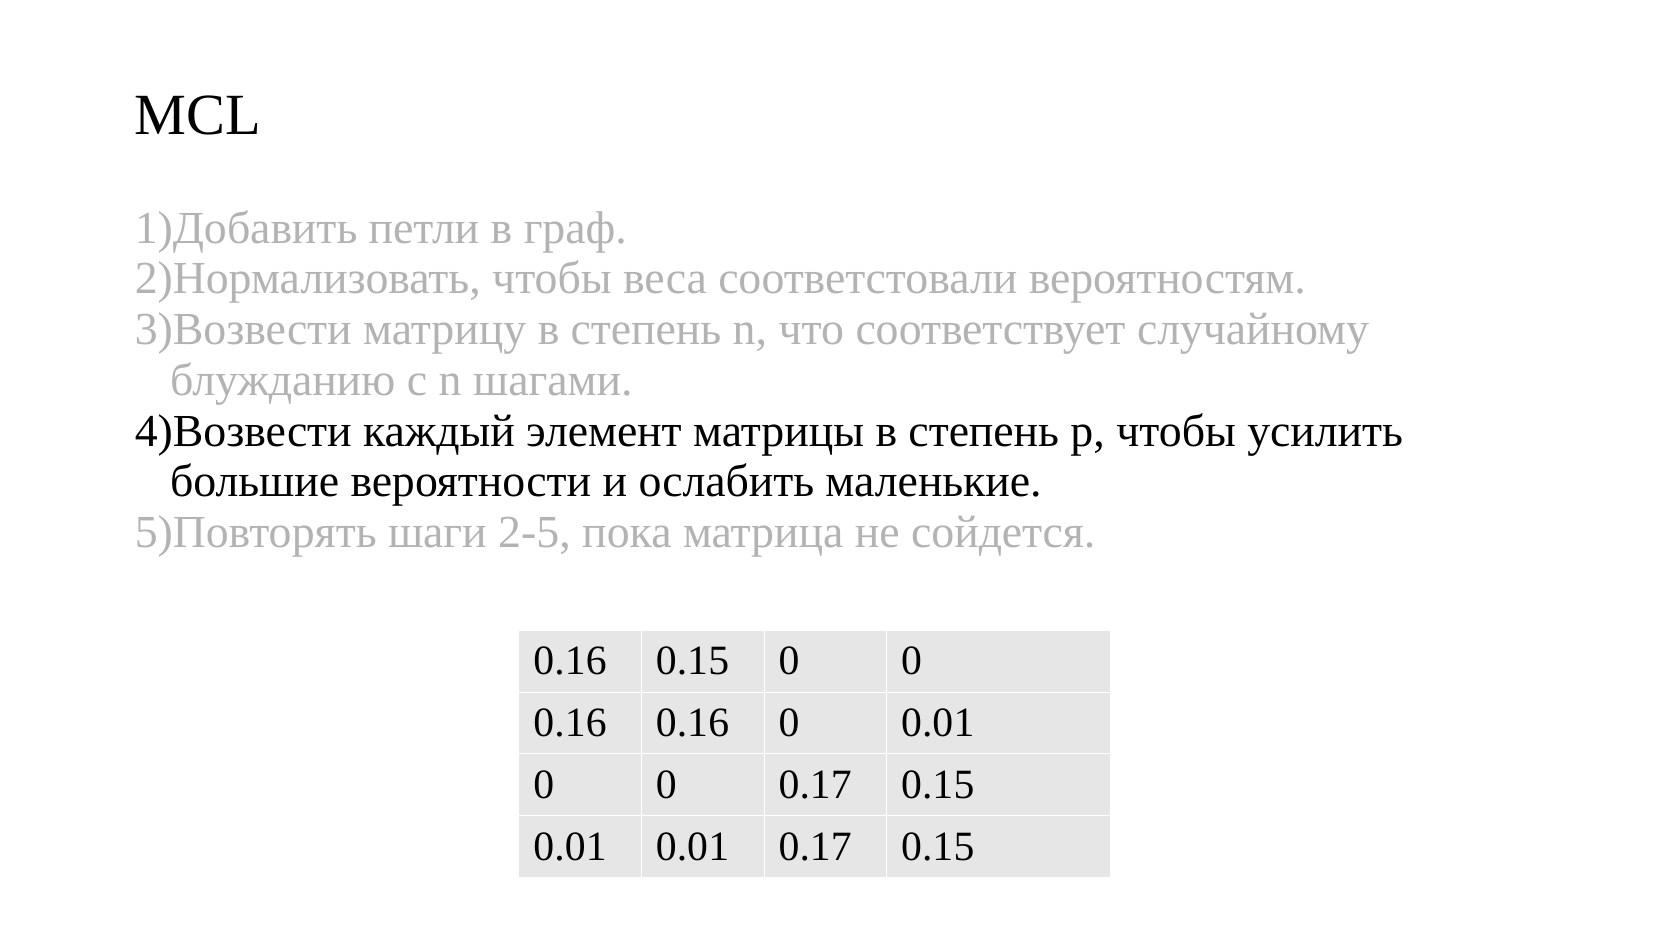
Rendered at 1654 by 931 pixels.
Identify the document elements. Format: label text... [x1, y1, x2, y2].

table_cell 0.01 [642, 816, 764, 877]
table_cell 0.15 [887, 754, 1110, 815]
table_cell 0.16 [519, 693, 641, 753]
table_cell 0.16 [642, 693, 764, 753]
table_header 0 [887, 631, 1110, 692]
table_header 0 [765, 631, 886, 692]
table_cell 0.01 [887, 693, 1110, 753]
table_cell 0 [642, 754, 764, 815]
table_cell 0 [519, 754, 641, 815]
text_box Добавить петли в граф. Нормализовать, чтобы веса соответстовали вероятностям. Возвести матрицу в степень n, что соответствует случайному блужданию с n шагами. Возвести каждый элемент матрицы в степень p, чтобы усилить большие вероятности и ослабить маленькие. Повторять шаги 2-5, пока матрица не сойдется. [120, 195, 1531, 567]
text_box MCL [120, 75, 276, 155]
table_cell 0 [765, 693, 886, 753]
table_cell 0.17 [765, 816, 886, 877]
table_cell 0.17 [765, 754, 886, 815]
table_cell 0.01 [519, 816, 641, 877]
table_header 0.15 [642, 631, 764, 692]
table_header 0.16 [519, 631, 641, 692]
table_cell 0.15 [887, 816, 1110, 877]
